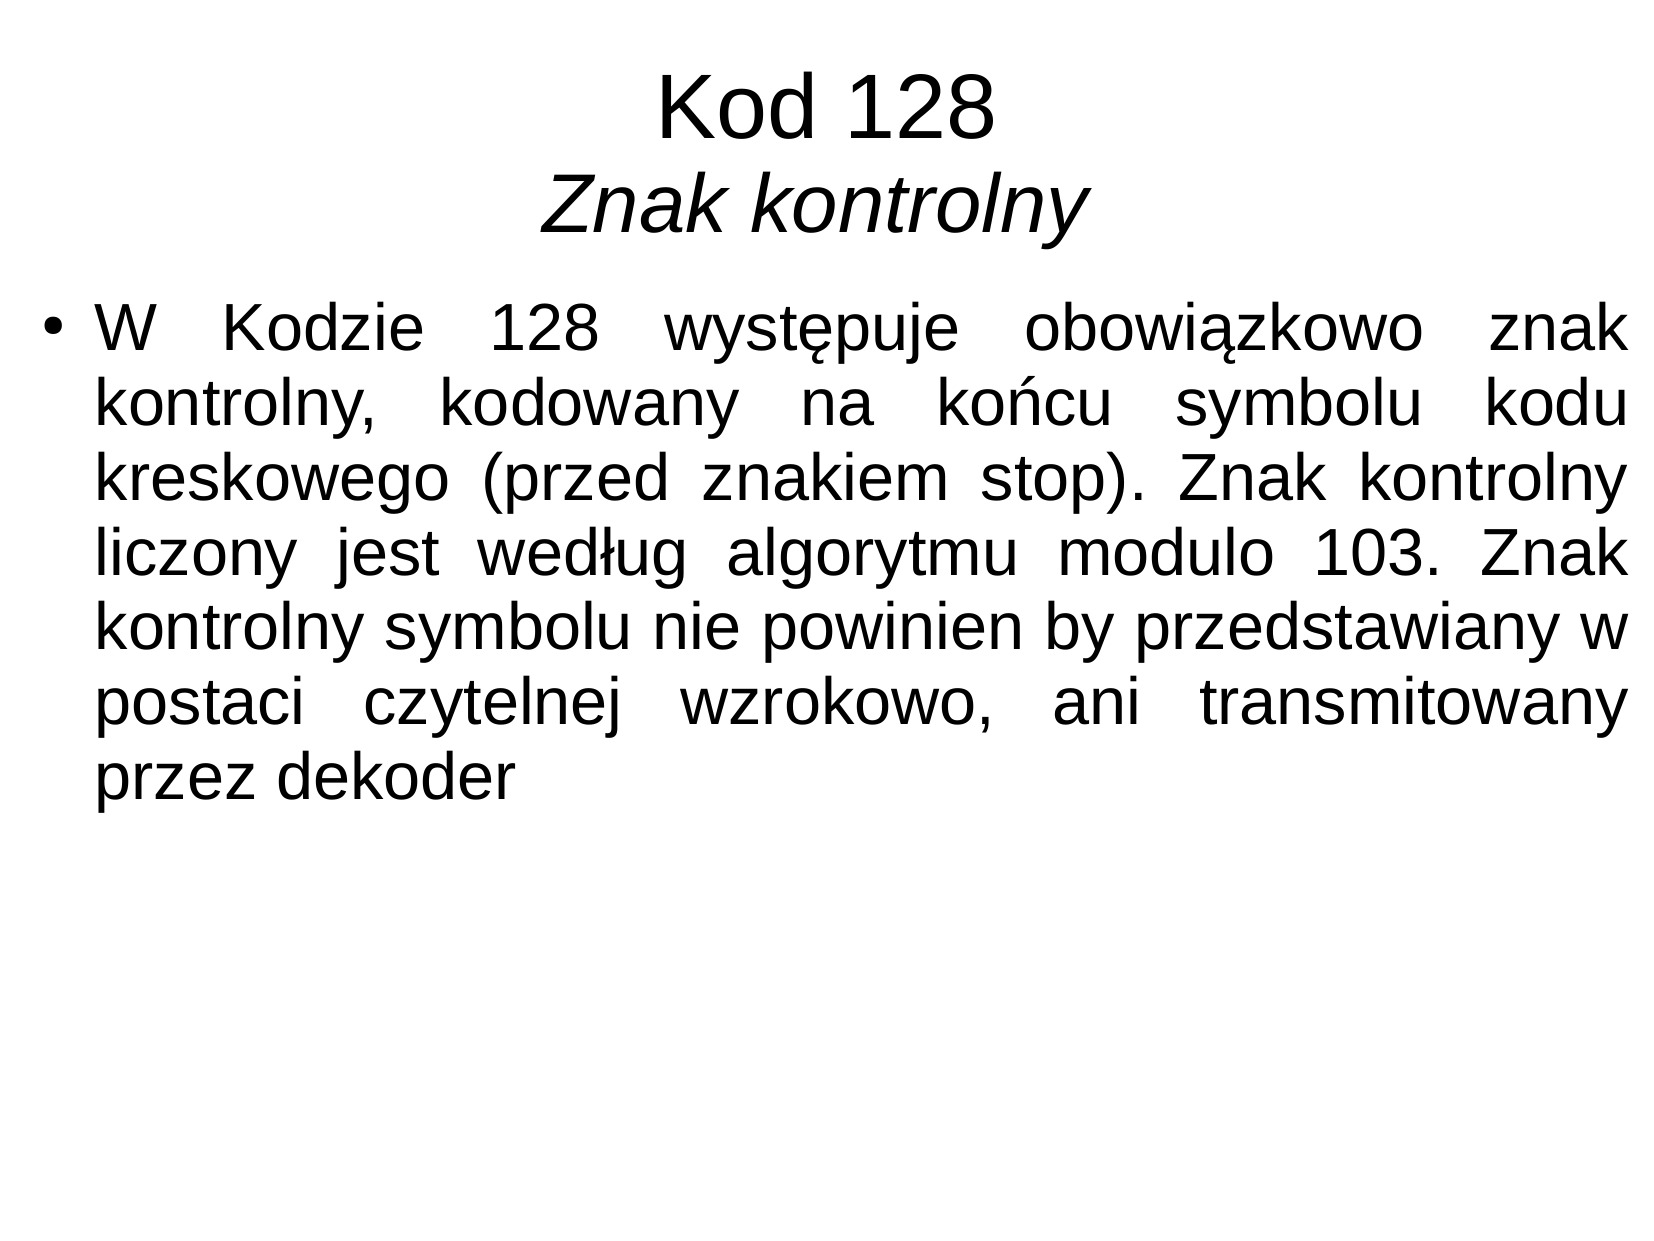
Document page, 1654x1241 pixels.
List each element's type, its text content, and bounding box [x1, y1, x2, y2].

list W Kodzie 128 występuje obowiązkowo znak kontrolny, kodowany na końcu symbolu kodu kreskowego (przed znakiem stop). Znak kontrolny liczony jest według algorytmu modulo 103. Znak kontrolny symbolu nie powinien by przedstawiany w postaci czytelnej wzrokowo, ani transmitowany przez dekoder [23, 290, 1630, 1193]
title Kod 128 Znak kontrolny [82, 49, 1571, 257]
